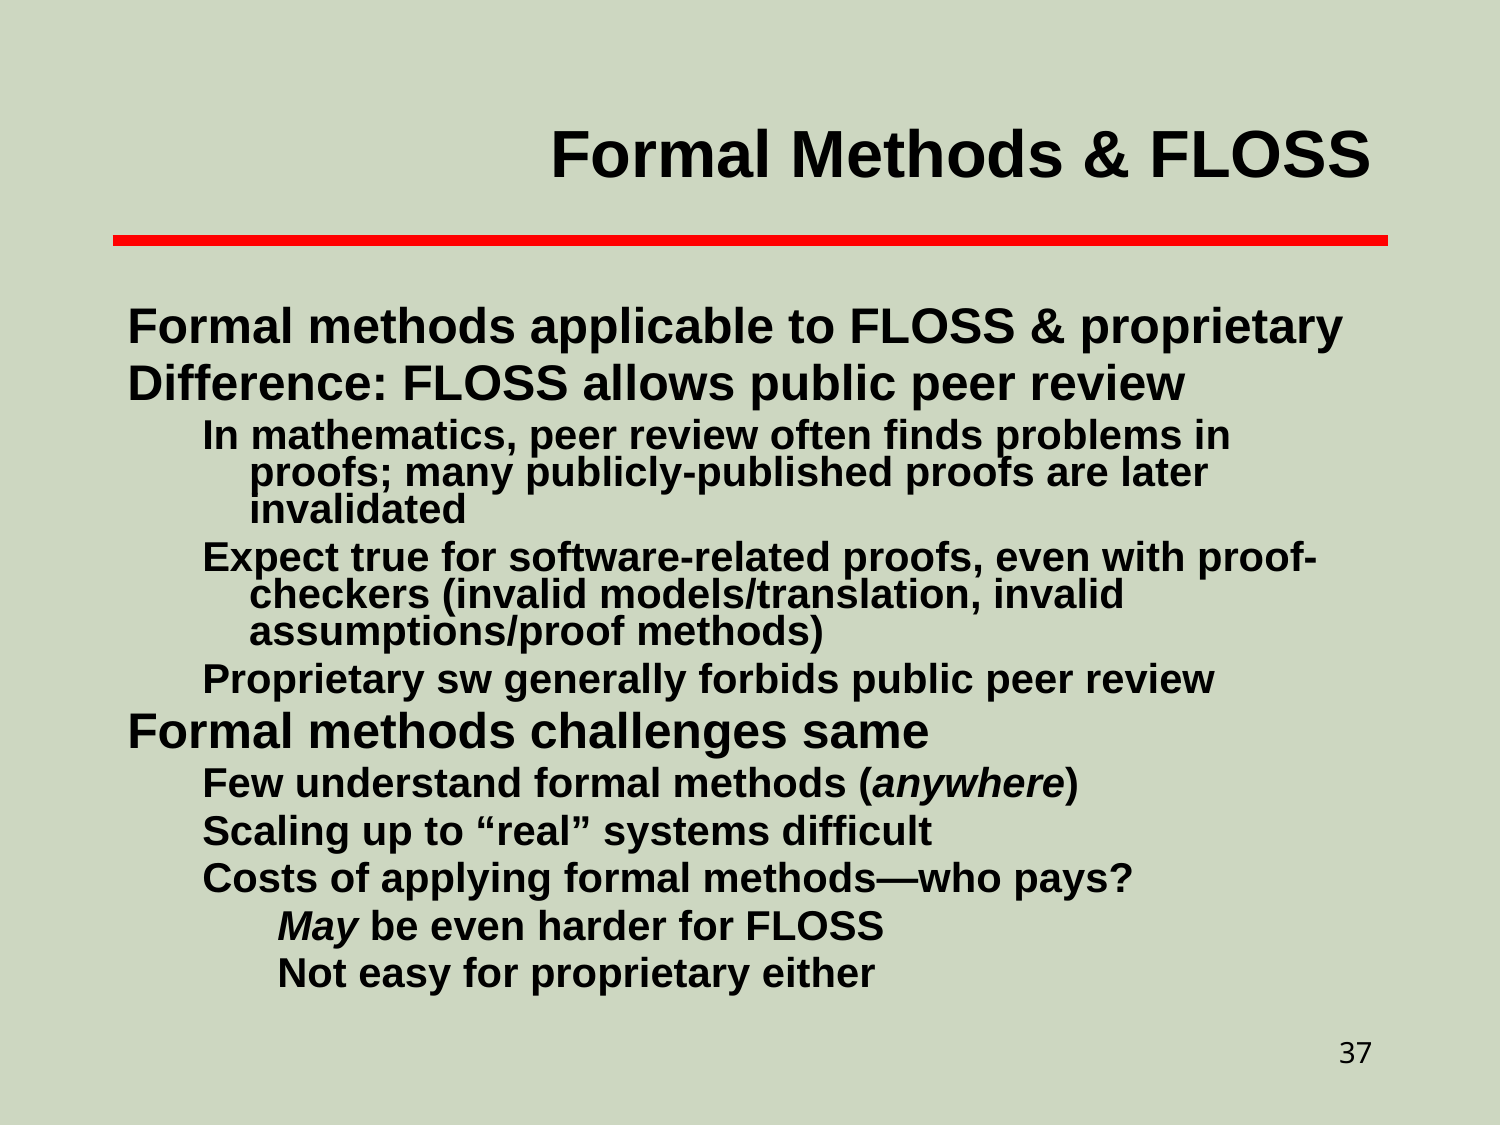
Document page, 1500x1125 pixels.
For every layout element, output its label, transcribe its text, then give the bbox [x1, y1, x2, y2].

list Formal methods applicable to FLOSS & proprietary Difference: FLOSS allows public peer review In mathematics, peer review often finds problems in proofs; many publicly-published proofs are later invalidated Expect true for software-related proofs, even with proof-checkers (invalid models/translation, invalid assumptions/proof methods) Proprietary sw generally forbids public peer review Formal methods challenges same Few understand formal methods (anywhere) Scaling up to “real” systems difficult Costs of applying formal methods—who pays? May be even harder for FLOSS Not easy for proprietary either [112, 299, 1388, 1066]
title Formal Methods & FLOSS [337, 85, 1388, 224]
